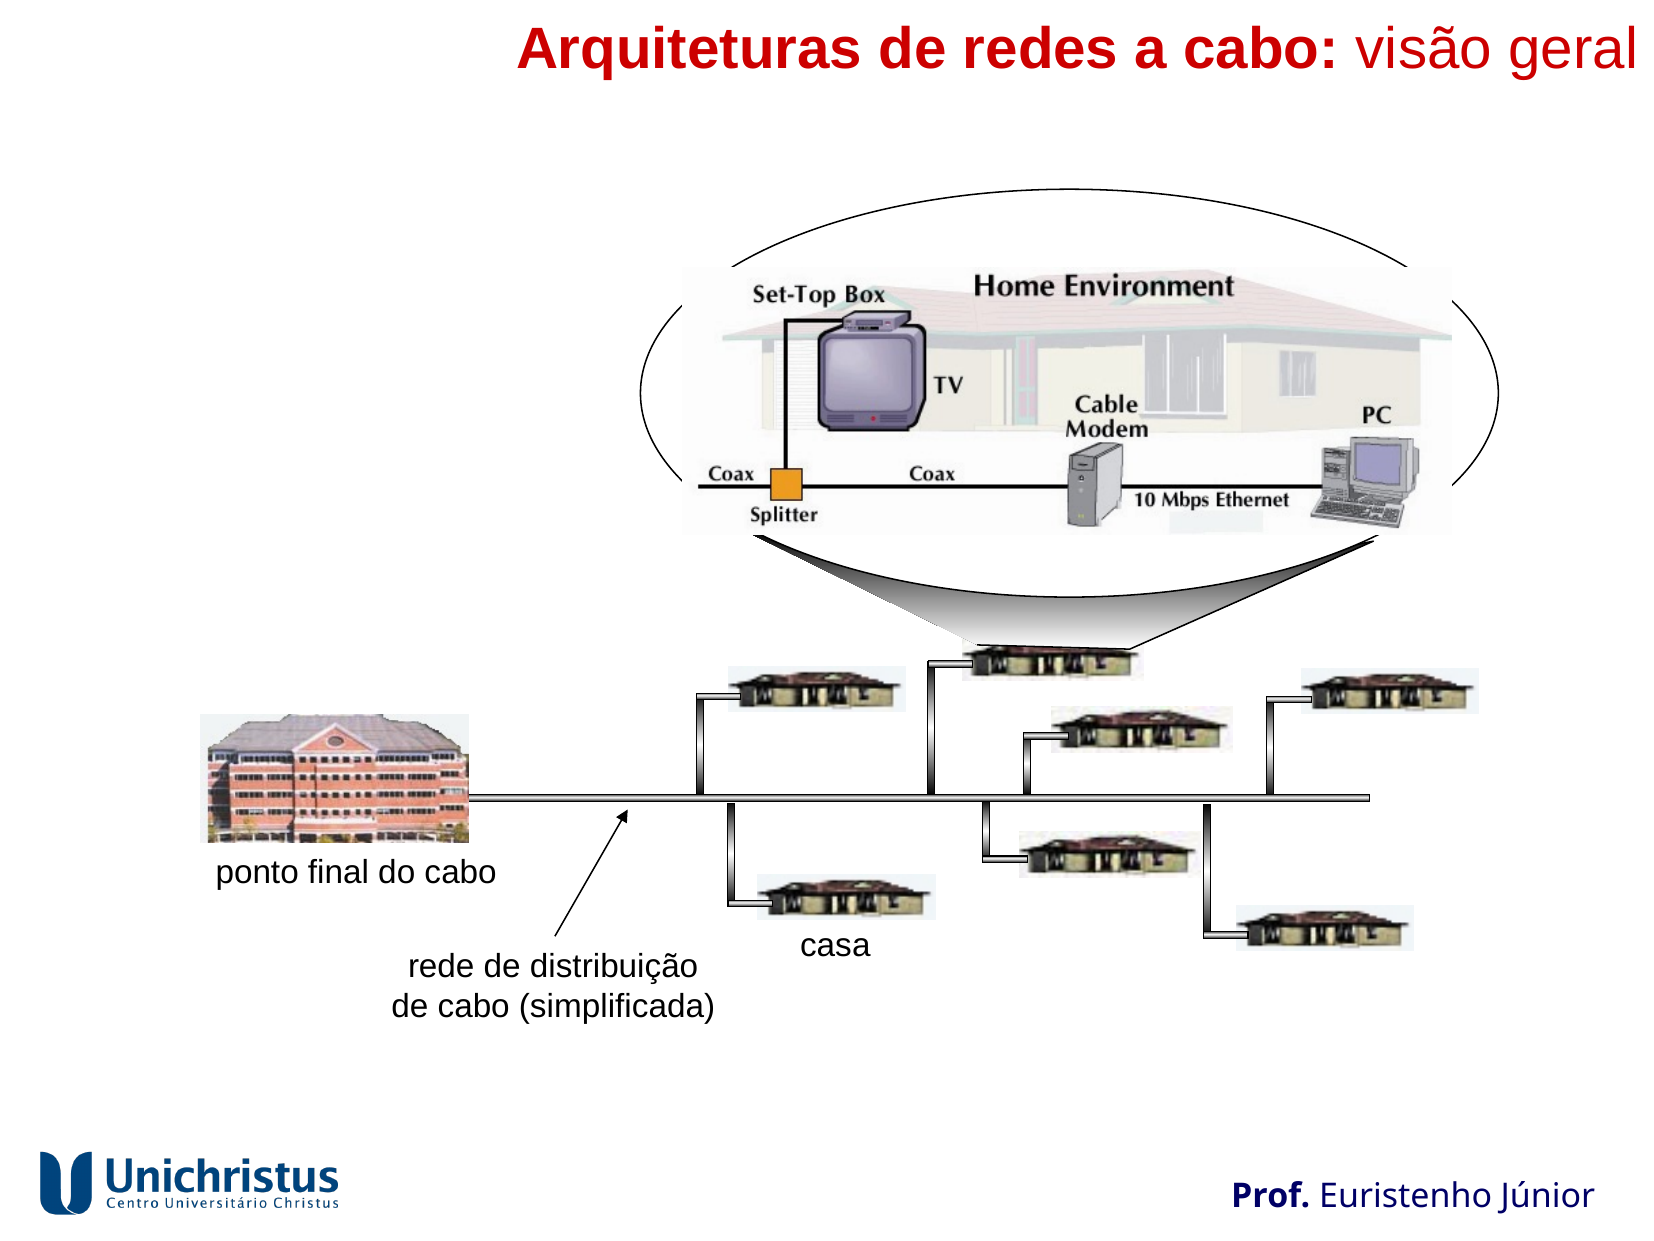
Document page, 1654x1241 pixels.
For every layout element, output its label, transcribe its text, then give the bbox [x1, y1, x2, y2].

text_box [1452, 300, 1499, 486]
text_box rede de distribuição de cabo (simplificada) [376, 936, 731, 1032]
picture [200, 714, 469, 842]
picture [1236, 905, 1414, 951]
text_box [732, 189, 1407, 267]
picture [1019, 831, 1201, 878]
picture [1301, 668, 1479, 714]
text_box ponto final do cabo [200, 842, 513, 899]
picture [682, 267, 1452, 535]
text_box [469, 660, 1370, 863]
text_box [640, 305, 682, 481]
picture [35, 1148, 343, 1217]
picture [757, 874, 936, 920]
text_box casa [785, 915, 886, 972]
text_box [1203, 804, 1249, 939]
text_box [753, 535, 1378, 650]
picture [962, 638, 1144, 681]
text_box Arquiteturas de redes a cabo: visão geral [501, 8, 1654, 95]
text_box [727, 803, 773, 907]
picture [728, 666, 906, 712]
text_box Prof. Euristenho Júnior [1216, 1163, 1654, 1224]
picture [1051, 706, 1233, 753]
